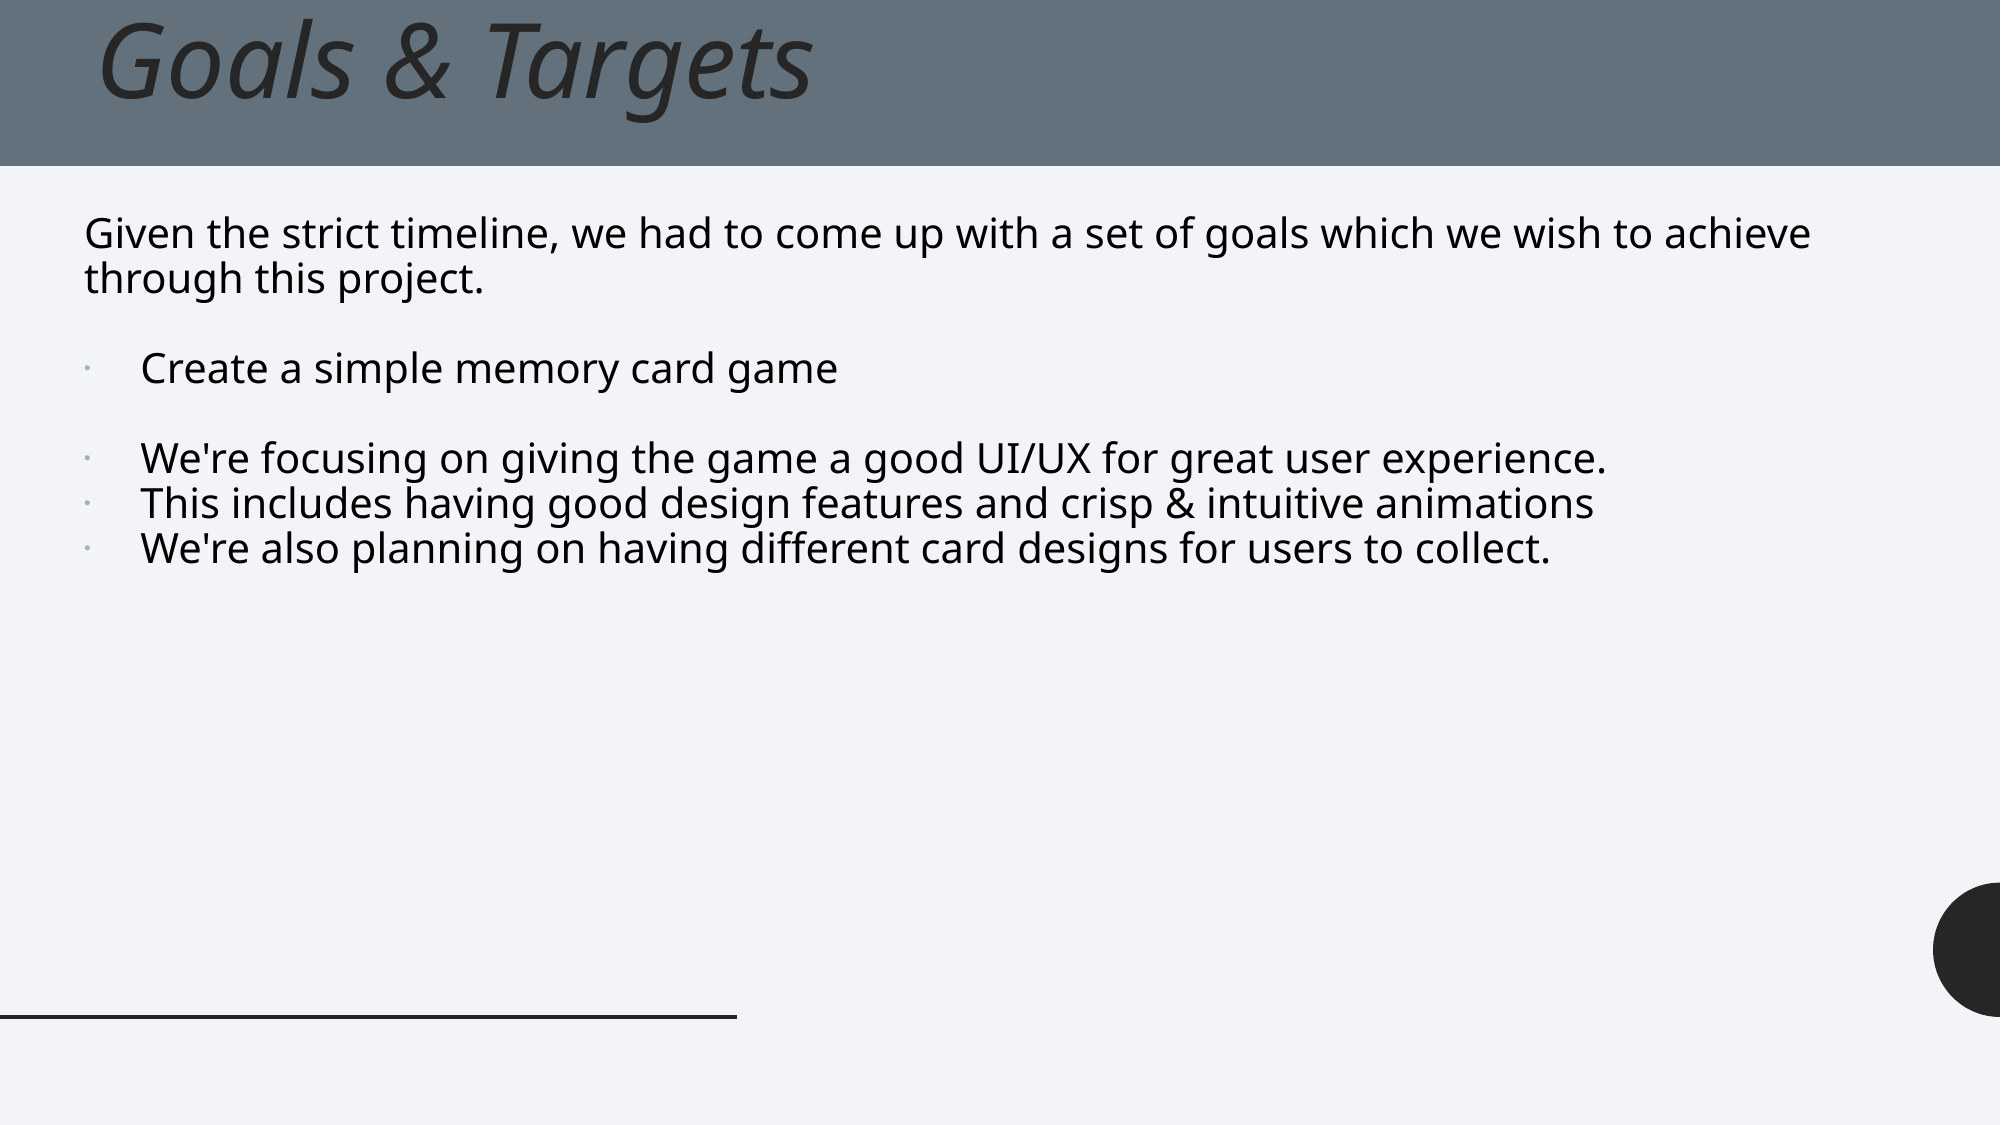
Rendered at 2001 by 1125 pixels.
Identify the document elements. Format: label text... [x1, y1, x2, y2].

title Goals & Targets [0, 0, 2000, 166]
text_box Given the strict timeline, we had to come up with a set of goals which we wish to achieve through this project. Create a simple memory card game We're focusing on giving the game a good UI/UX for great user experience. This includes having good design features and crisp & intuitive animations We're also planning on having different card designs for users to collect. [69, 205, 1930, 956]
